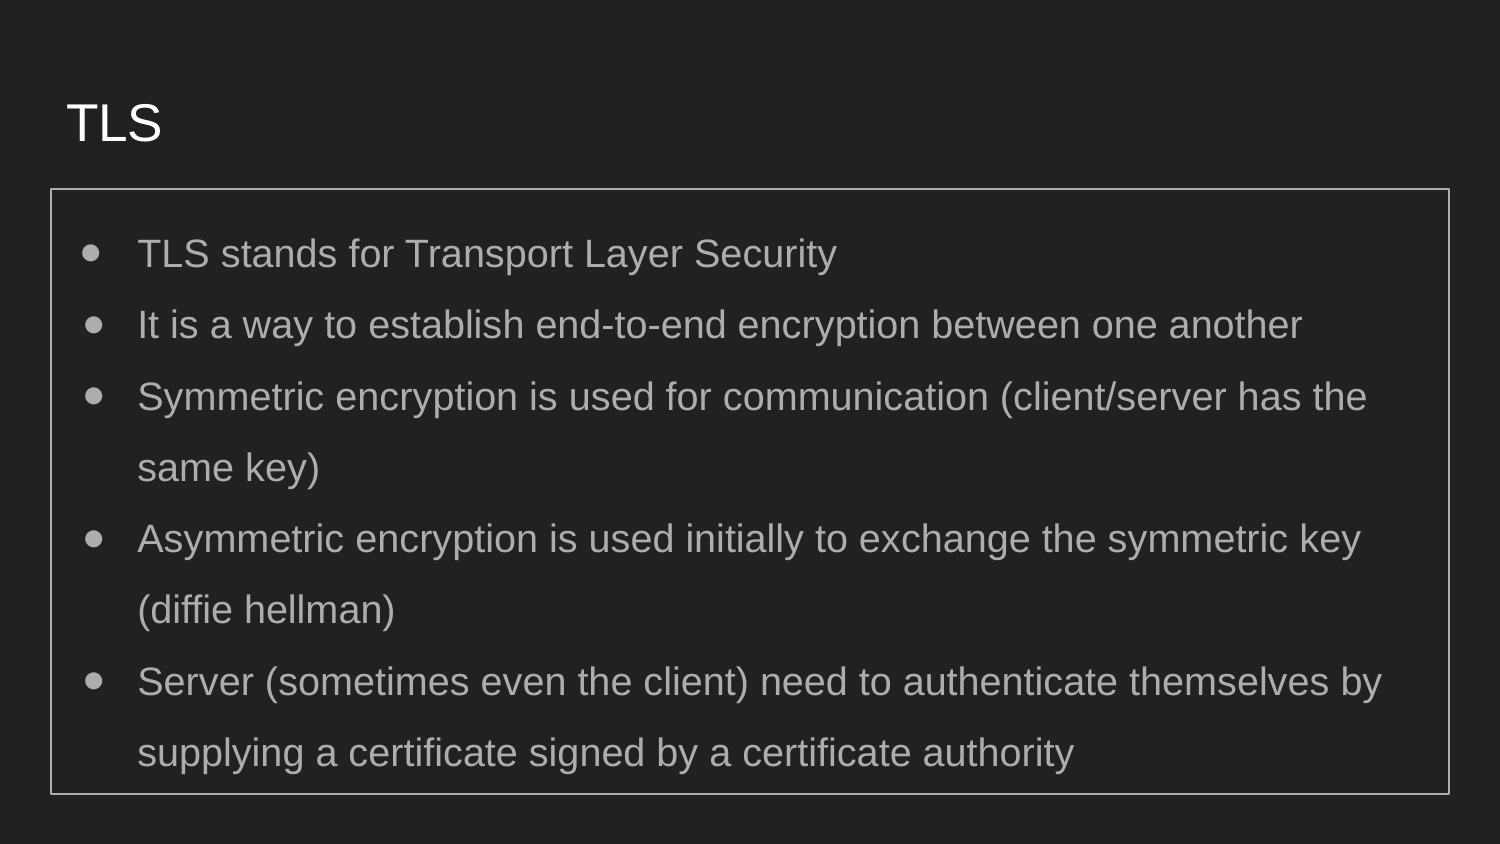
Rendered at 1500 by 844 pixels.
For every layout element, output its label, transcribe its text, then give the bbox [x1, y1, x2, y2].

list TLS stands for Transport Layer Security It is a way to establish end-to-end encryption between one another Symmetric encryption is used for communication (client/server has the same key) Asymmetric encryption is used initially to exchange the symmetric key (diffie hellman) Server (sometimes even the client) need to authenticate themselves by supplying a certificate signed by a certificate authority [51, 189, 1449, 795]
title TLS [51, 72, 1449, 167]
